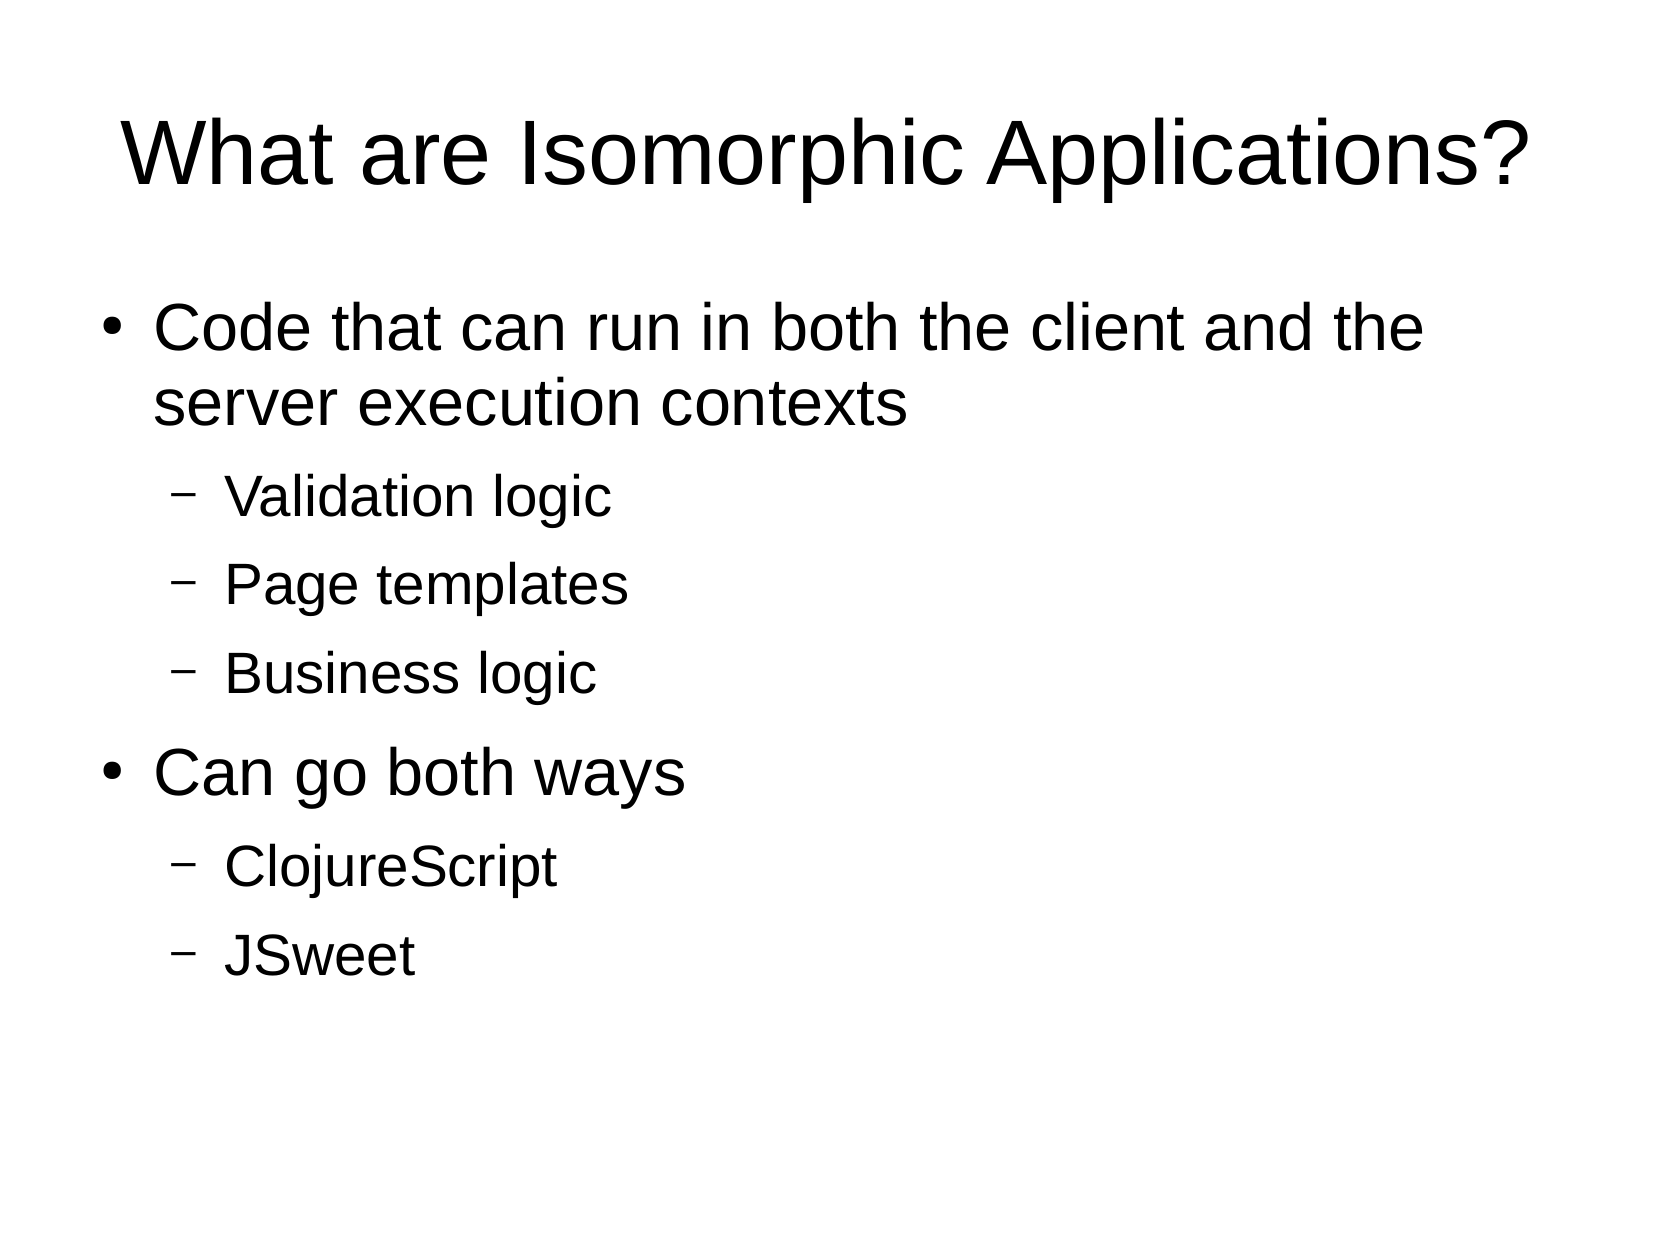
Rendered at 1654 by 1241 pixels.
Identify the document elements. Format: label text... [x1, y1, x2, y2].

title What are Isomorphic Applications? [82, 49, 1571, 257]
list Code that can run in both the client and the server execution contexts Validation logic Page templates Business logic Can go both ways ClojureScript JSweet [82, 290, 1571, 1010]
